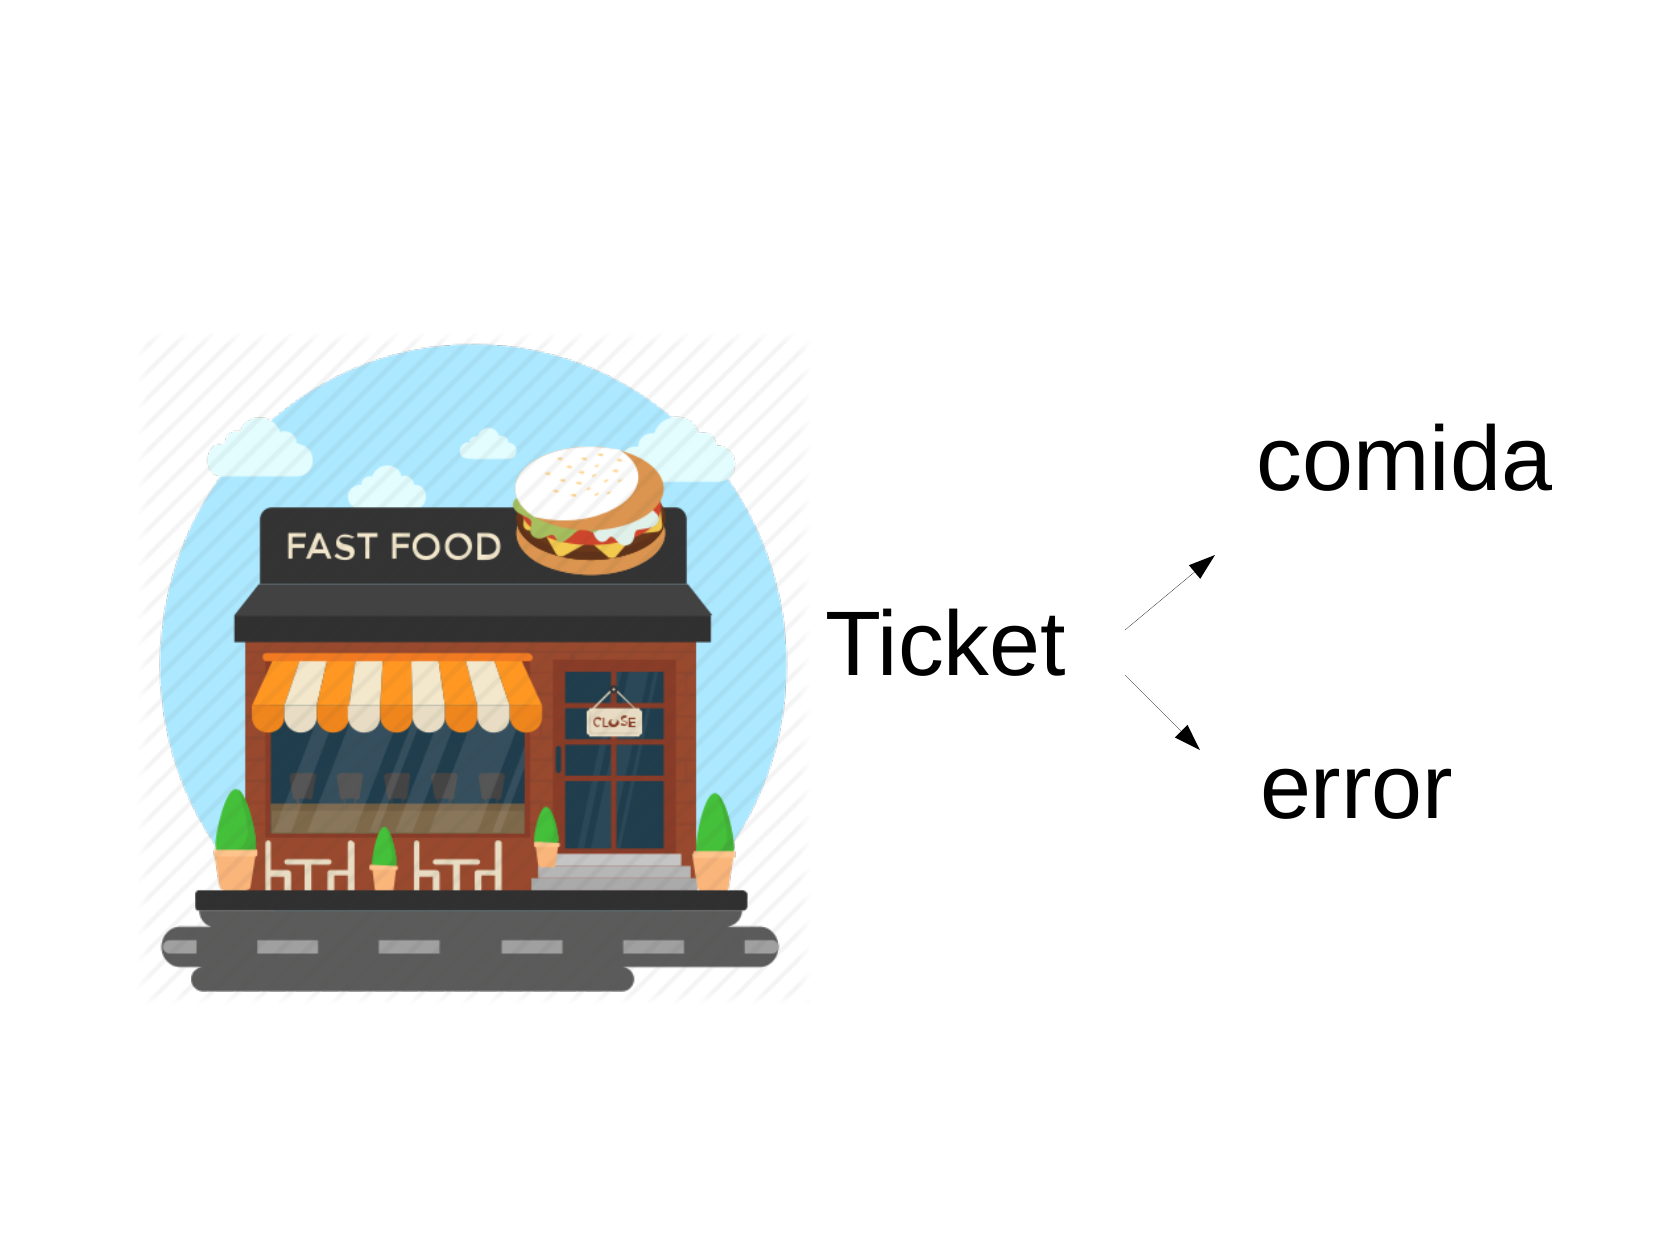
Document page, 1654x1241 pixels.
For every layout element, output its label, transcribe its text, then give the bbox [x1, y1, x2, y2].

title error [1260, 717, 1579, 856]
picture [136, 331, 811, 1006]
title Ticket [825, 177, 1654, 1111]
title comida [1256, 390, 1576, 528]
